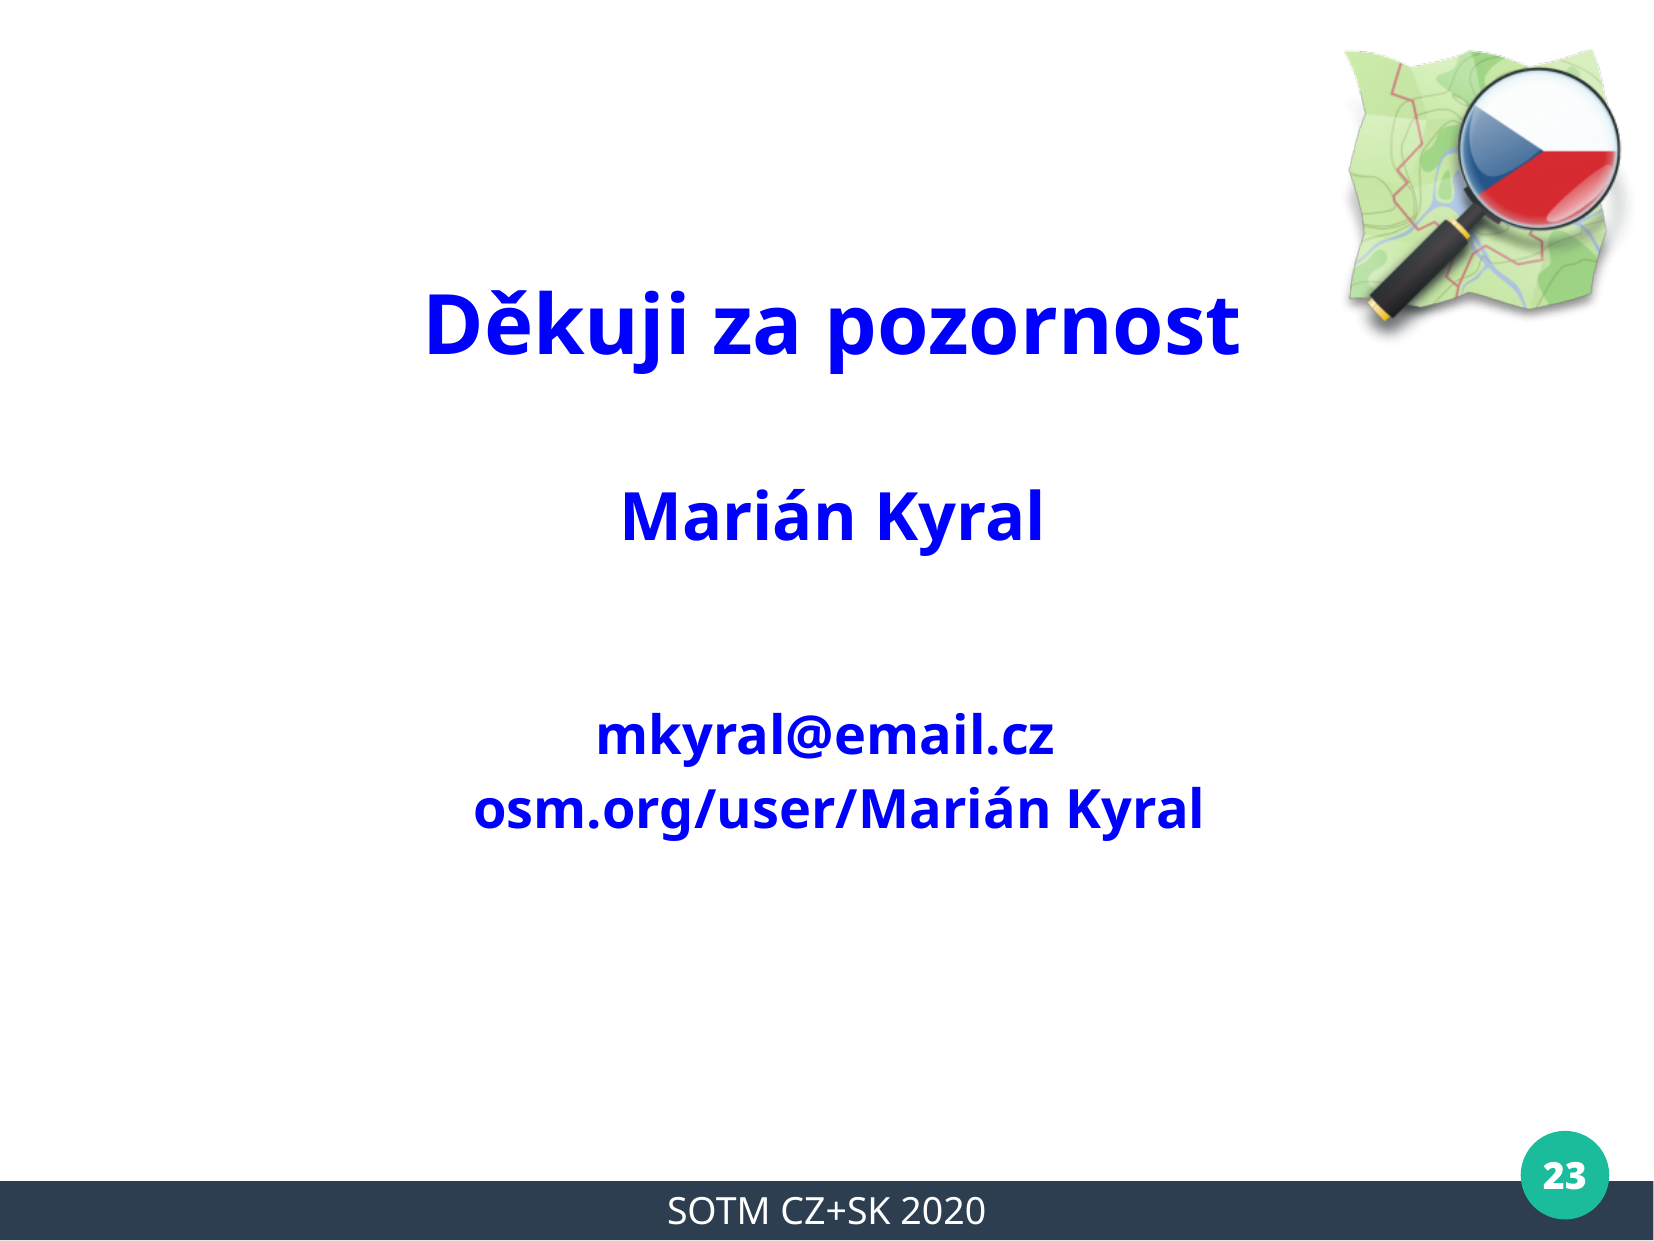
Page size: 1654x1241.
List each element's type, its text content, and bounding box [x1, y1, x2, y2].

subtitle Děkuji za pozornost Marián Kyral mkyral@email.cz osm.org/user/Marián Kyral [59, 49, 1607, 1134]
picture [1607, 49, 1635, 350]
